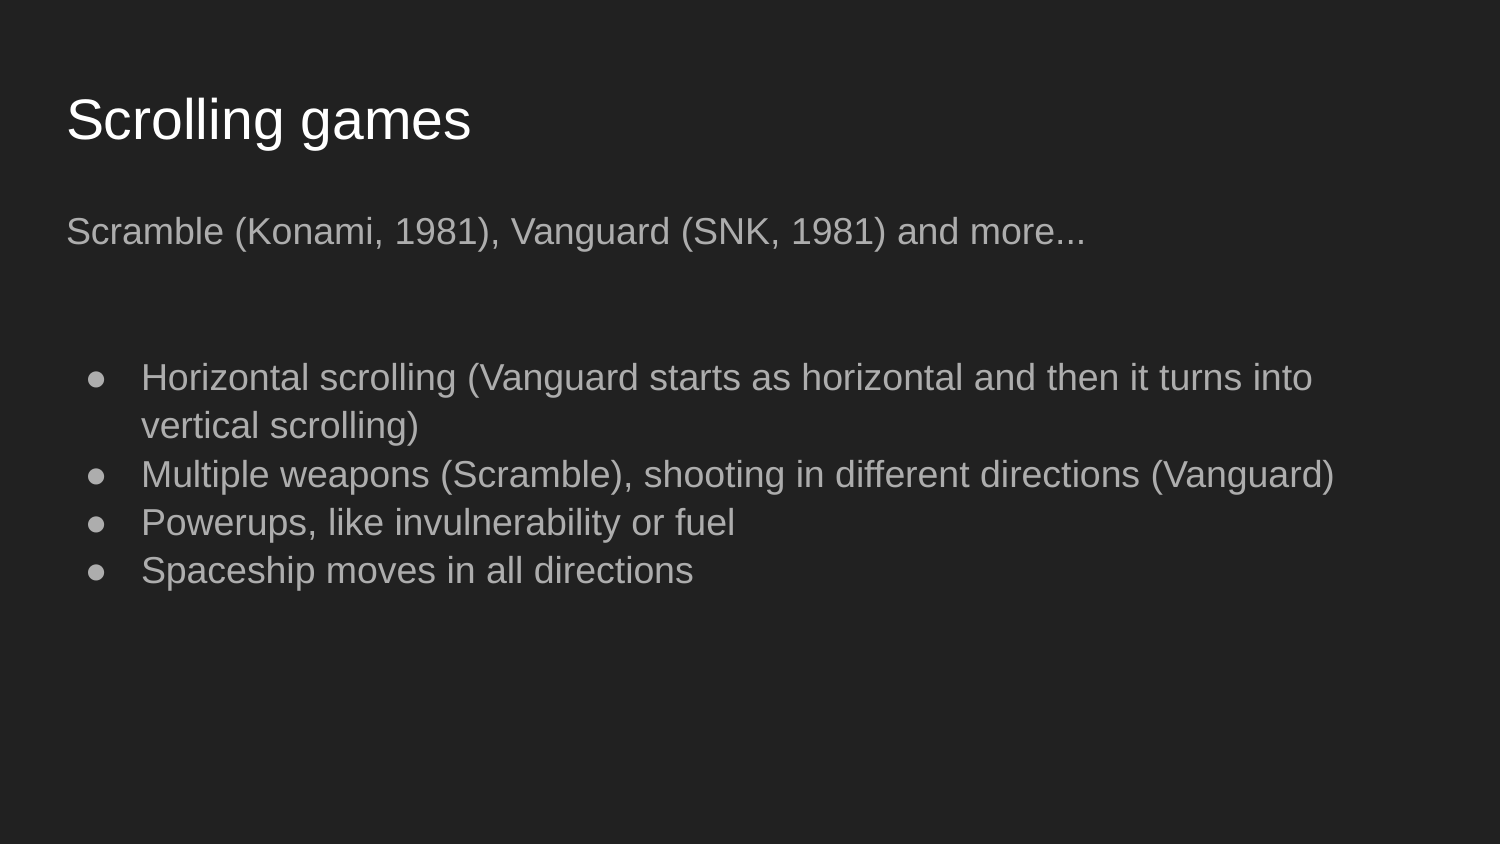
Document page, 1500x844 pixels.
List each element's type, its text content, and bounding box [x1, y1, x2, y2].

list Scramble (Konami, 1981), Vanguard (SNK, 1981) and more... Horizontal scrolling (Vanguard starts as horizontal and then it turns into vertical scrolling) Multiple weapons (Scramble), shooting in different directions (Vanguard) Powerups, like invulnerability or fuel Spaceship moves in all directions [51, 189, 1449, 750]
title Scrolling games [51, 72, 1449, 167]
